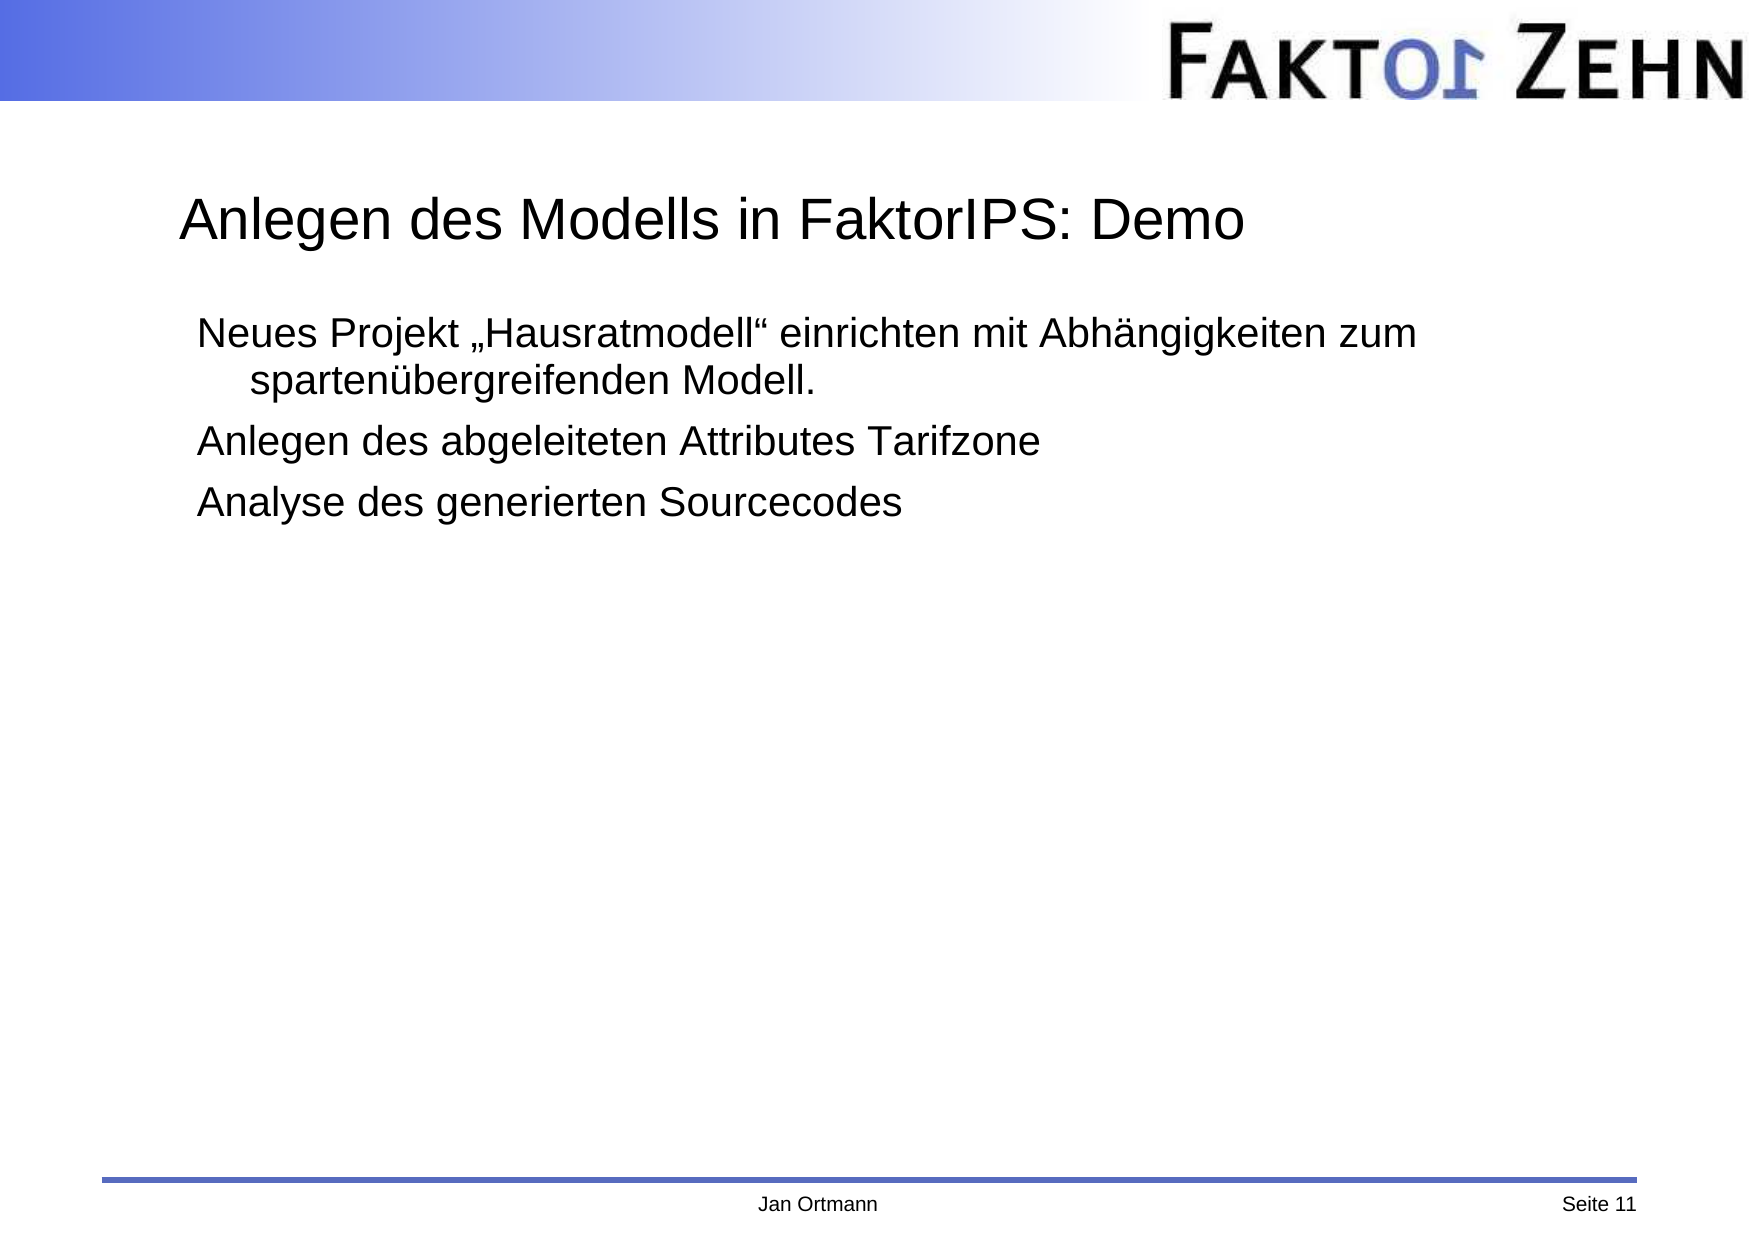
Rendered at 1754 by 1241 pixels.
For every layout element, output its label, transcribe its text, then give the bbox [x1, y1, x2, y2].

picture [1162, 7, 1752, 100]
list Neues Projekt „Hausratmodell“ einrichten mit Abhängigkeiten zum spartenübergreifenden Modell. Anlegen des abgeleiteten Attributes Tarifzone Analyse des generierten Sourcecodes [179, 310, 1576, 1078]
title Anlegen des Modells in FaktorIPS: Demo [179, 142, 1576, 296]
